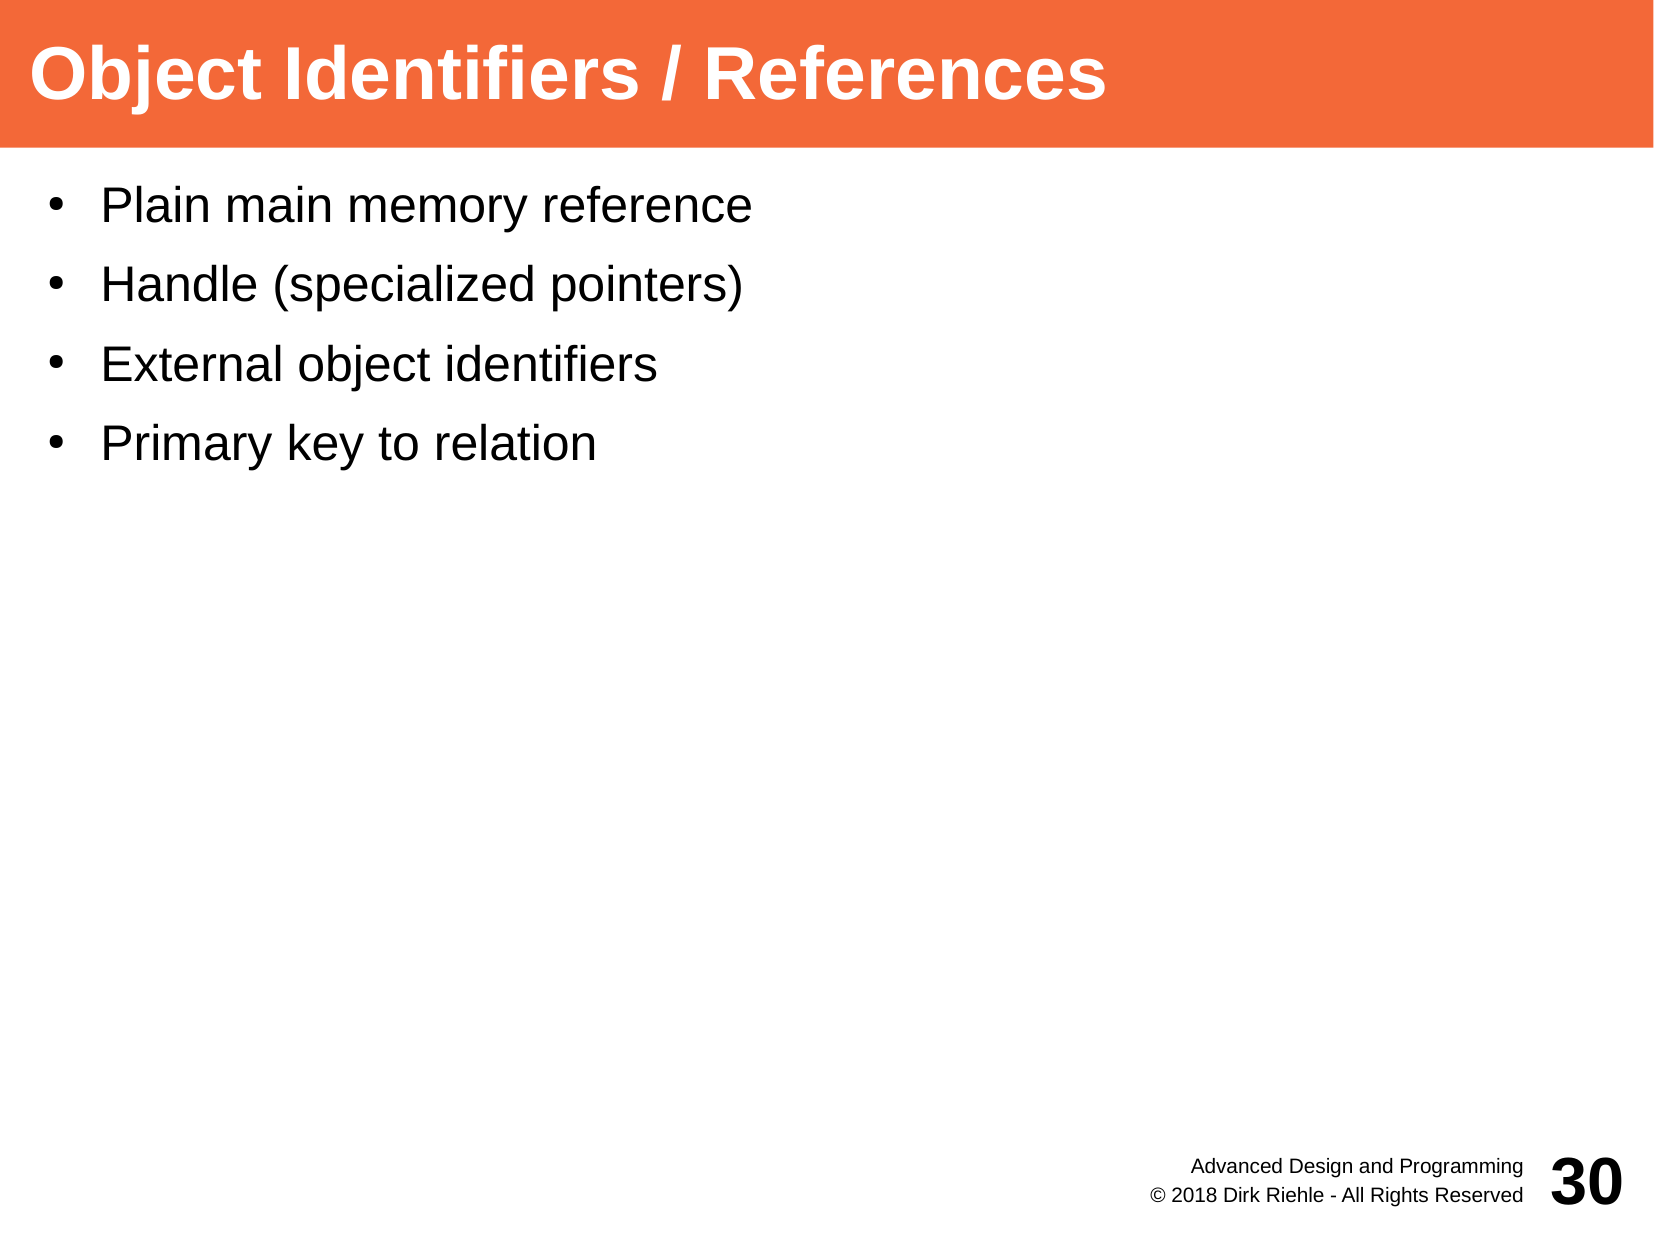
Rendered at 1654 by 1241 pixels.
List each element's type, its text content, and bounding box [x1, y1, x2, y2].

title Object Identifiers / References [0, 0, 1654, 148]
list Plain main memory reference Handle (specialized pointers) External object identifiers Primary key to relation [29, 177, 1625, 1063]
